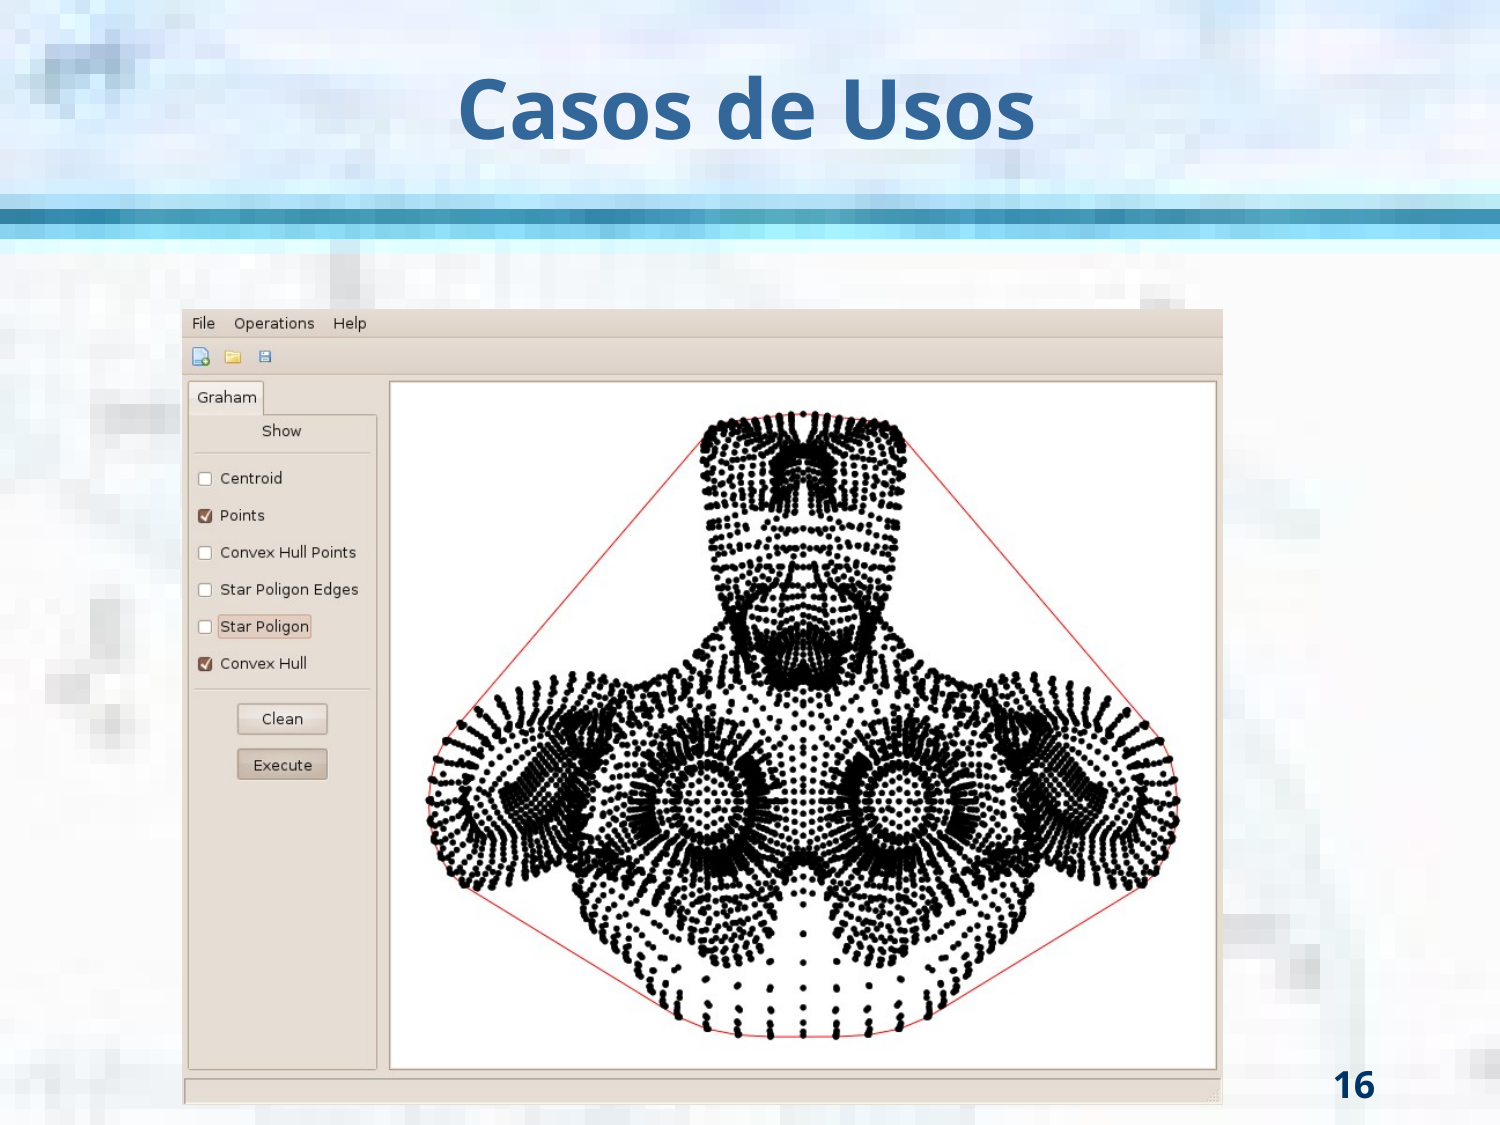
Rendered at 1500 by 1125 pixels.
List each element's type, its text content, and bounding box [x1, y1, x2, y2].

text_box Casos de Usos [0, 0, 1500, 216]
picture [0, 216, 1500, 1125]
